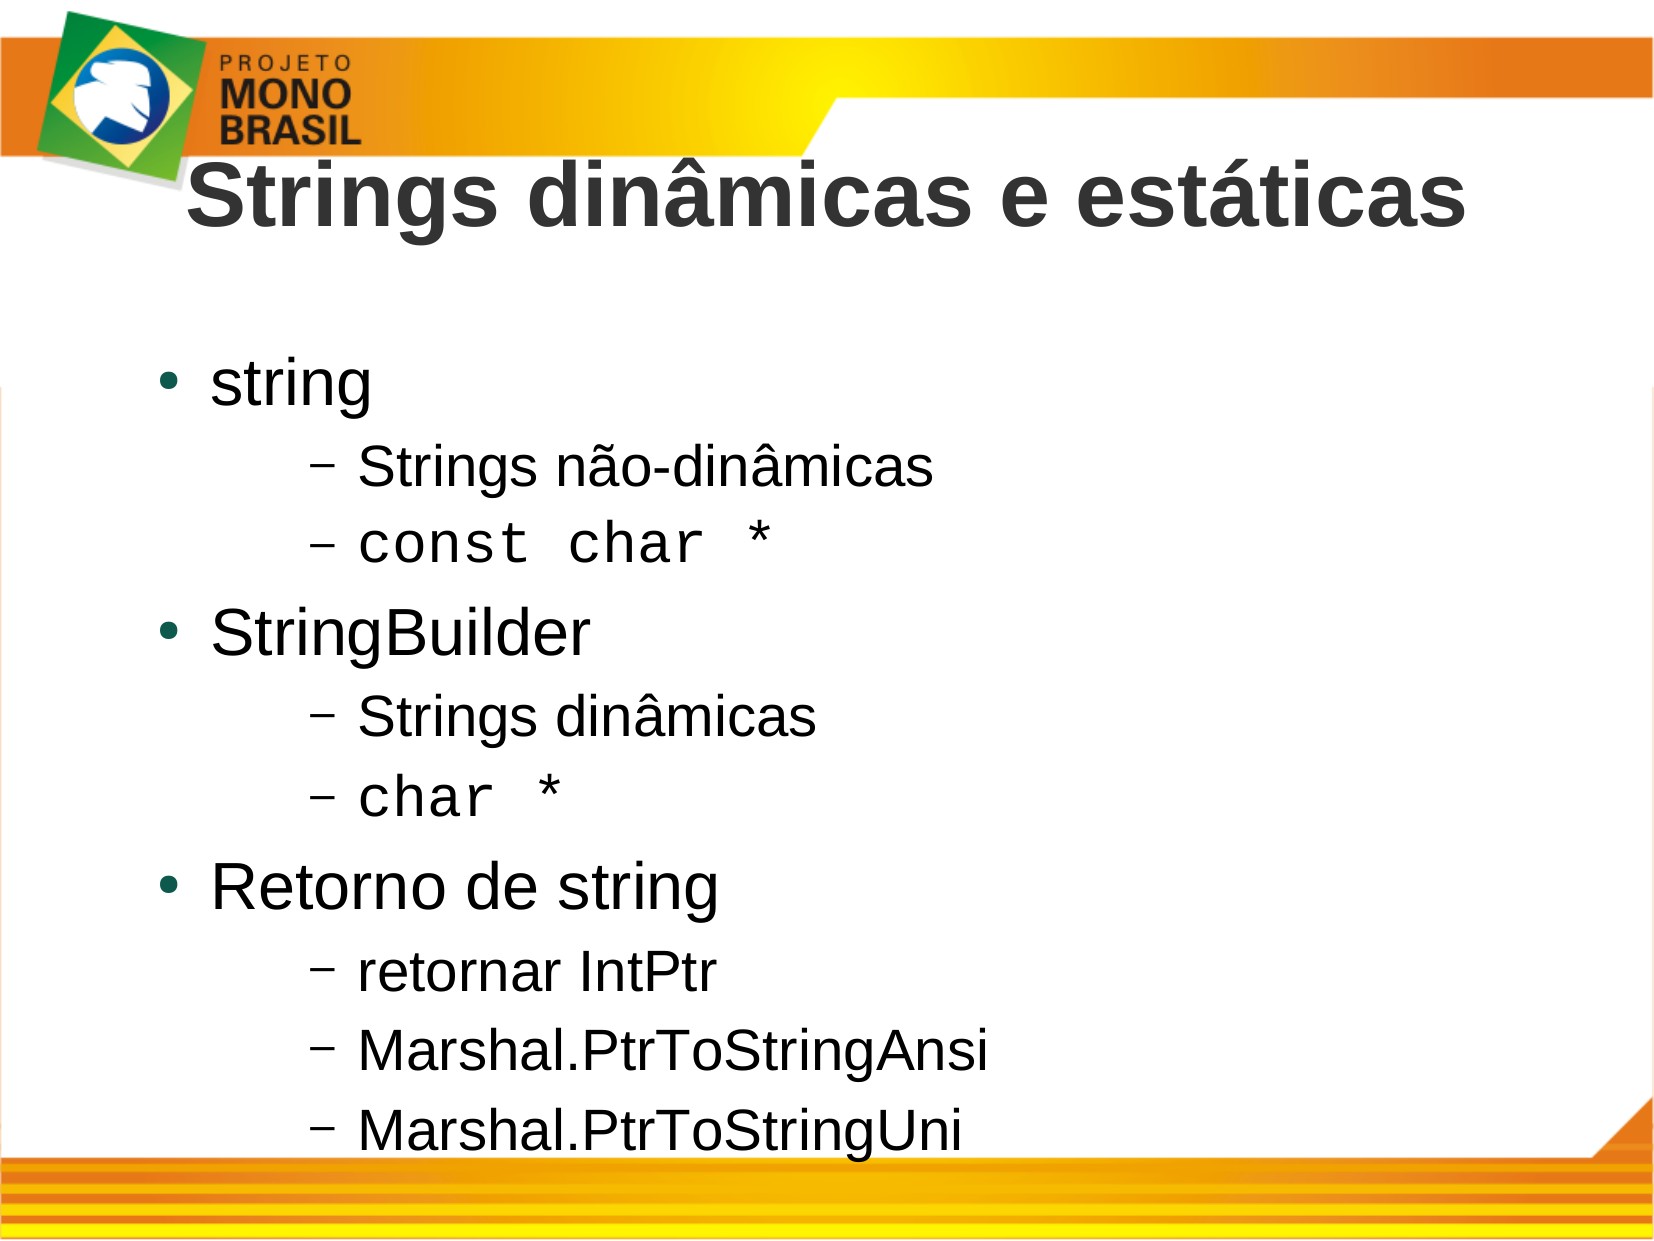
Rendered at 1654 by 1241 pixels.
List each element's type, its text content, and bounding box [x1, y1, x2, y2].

list string Strings não-dinâmicas const char * StringBuilder Strings dinâmicas char * Retorno de string retornar IntPtr Marshal.PtrToStringAnsi Marshal.PtrToStringUni [121, 344, 1534, 1163]
title Strings dinâmicas e estáticas [121, 91, 1534, 299]
picture [0, 0, 1654, 1241]
